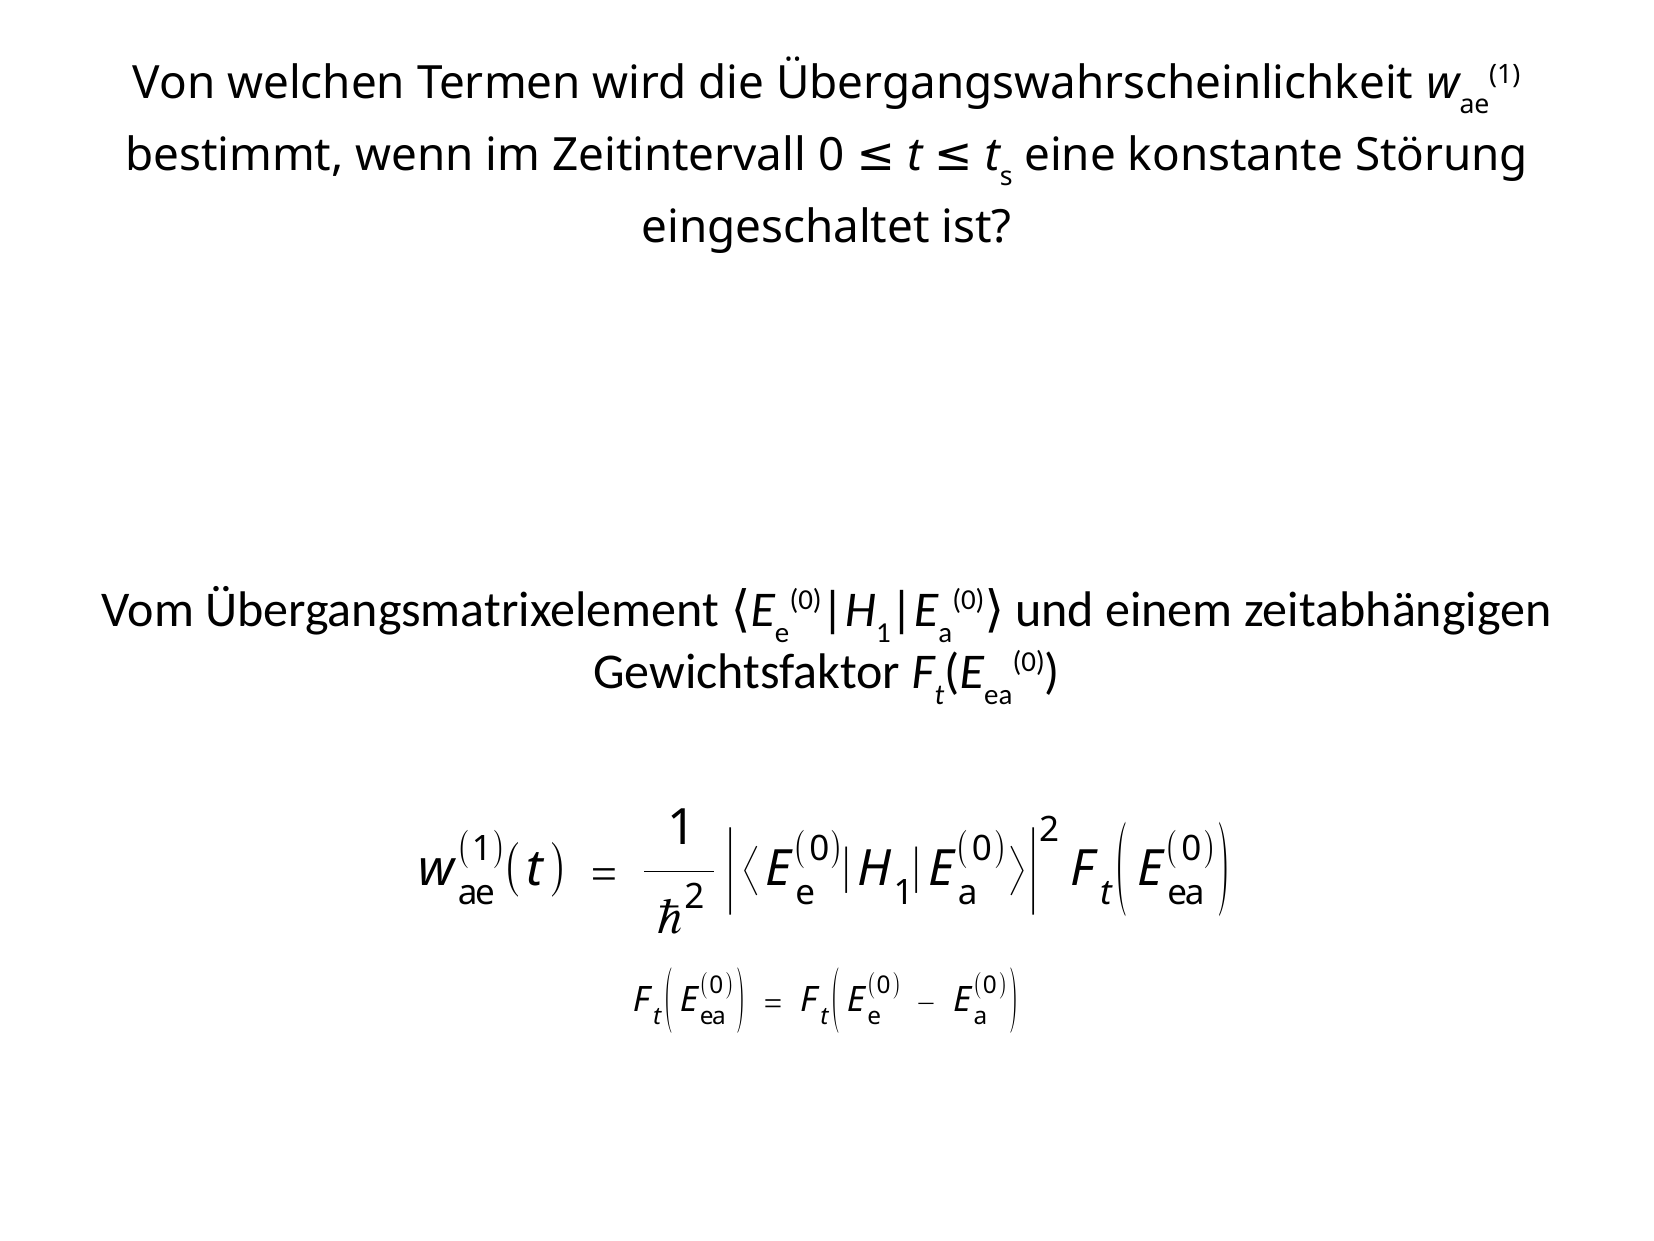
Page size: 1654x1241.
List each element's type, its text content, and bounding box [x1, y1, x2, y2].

subtitle Vom Übergangsmatrixelement ⟨Ee(0)|H1|Ea(0)⟩ und einem zeitabhängigen Gewichtsfaktor Ft(Eea(0)) [82, 290, 1571, 1010]
chart [412, 797, 1241, 1033]
title Von welchen Termen wird die Übergangswahrscheinlichkeit wae(1) bestimmt, wenn im Zeitintervall 0 ≤ t ≤ ts eine konstante Störung eingeschaltet ist? [82, 49, 1571, 257]
